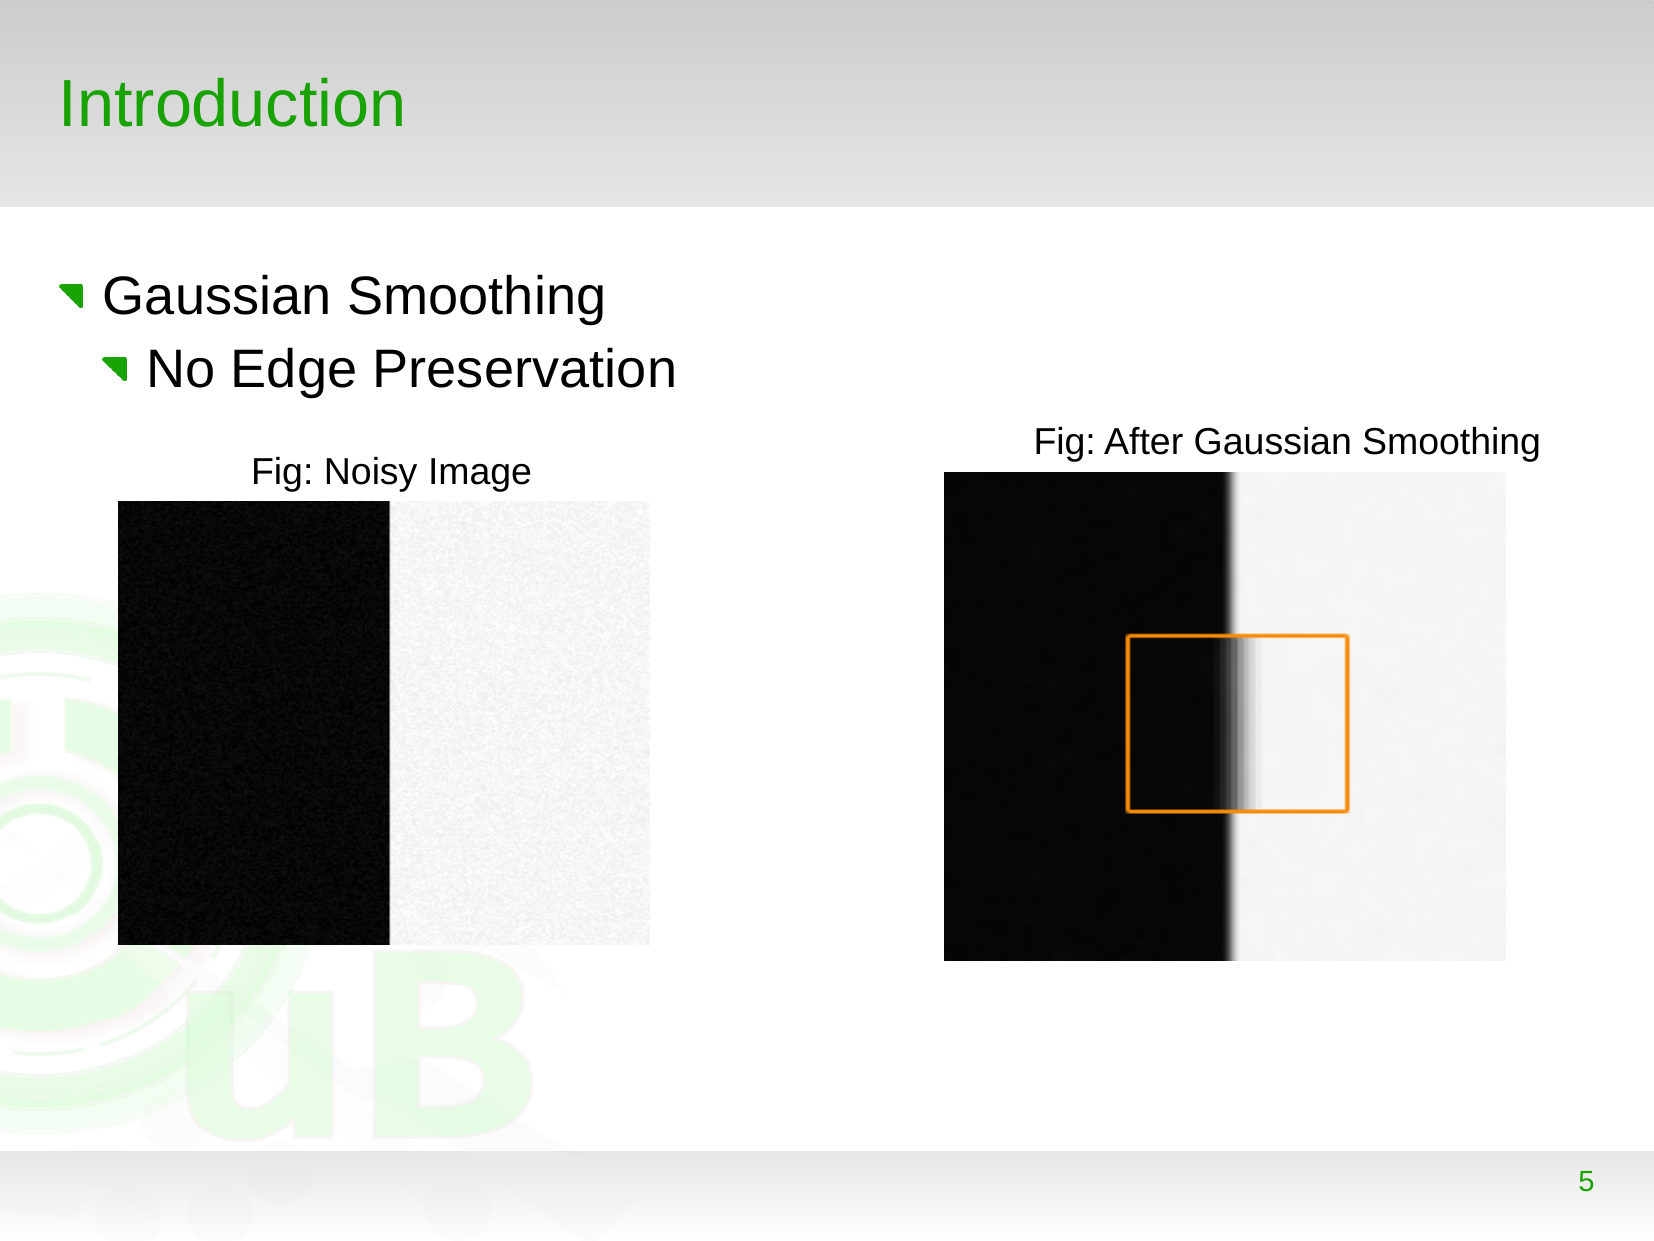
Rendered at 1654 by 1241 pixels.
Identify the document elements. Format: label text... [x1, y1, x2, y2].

picture [944, 472, 1506, 961]
picture [118, 501, 650, 945]
title Introduction [59, 29, 1595, 178]
text_box Fig: After Gaussian Smoothing [1018, 413, 1557, 471]
list Gaussian Smoothing No Edge Preservation [59, 265, 1595, 986]
text_box Fig: Noisy Image [236, 442, 547, 500]
